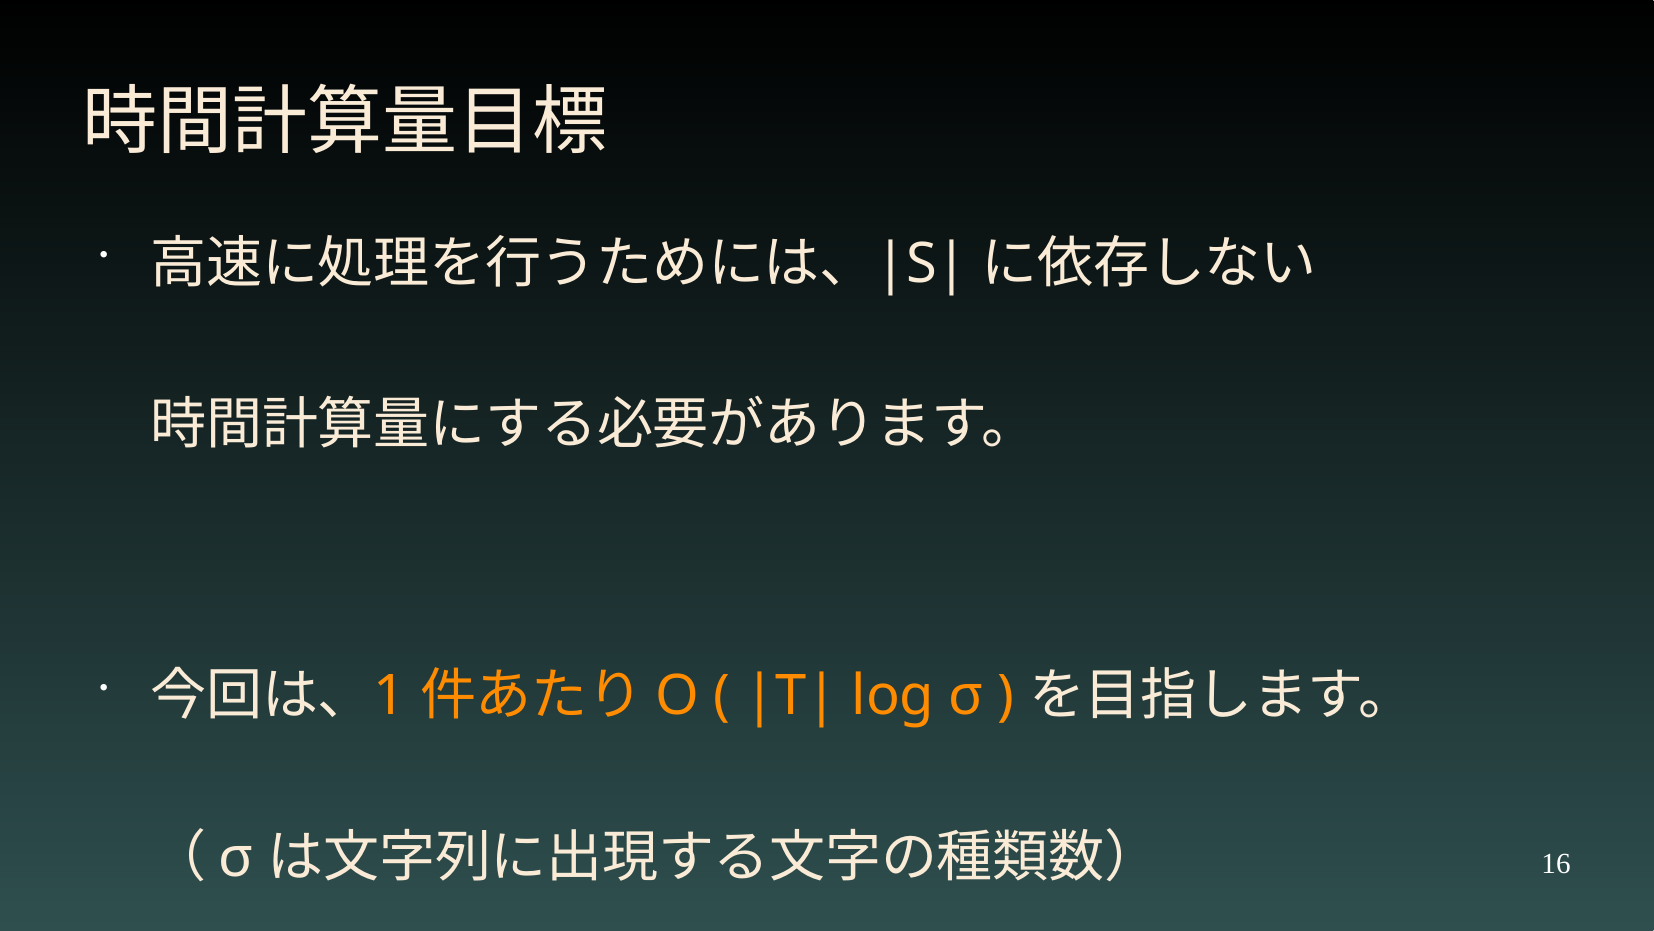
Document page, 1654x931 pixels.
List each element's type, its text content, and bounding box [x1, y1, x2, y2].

list 高速に処理を行うためには、|S| に依存しない 時間計算量にする必要があります。 今回は、1 件あたり O ( |T| log σ ) を目指します。 （ σ は文字列に出現する文字の種類数） [82, 217, 1571, 898]
title 時間計算量目標 [82, 37, 626, 193]
